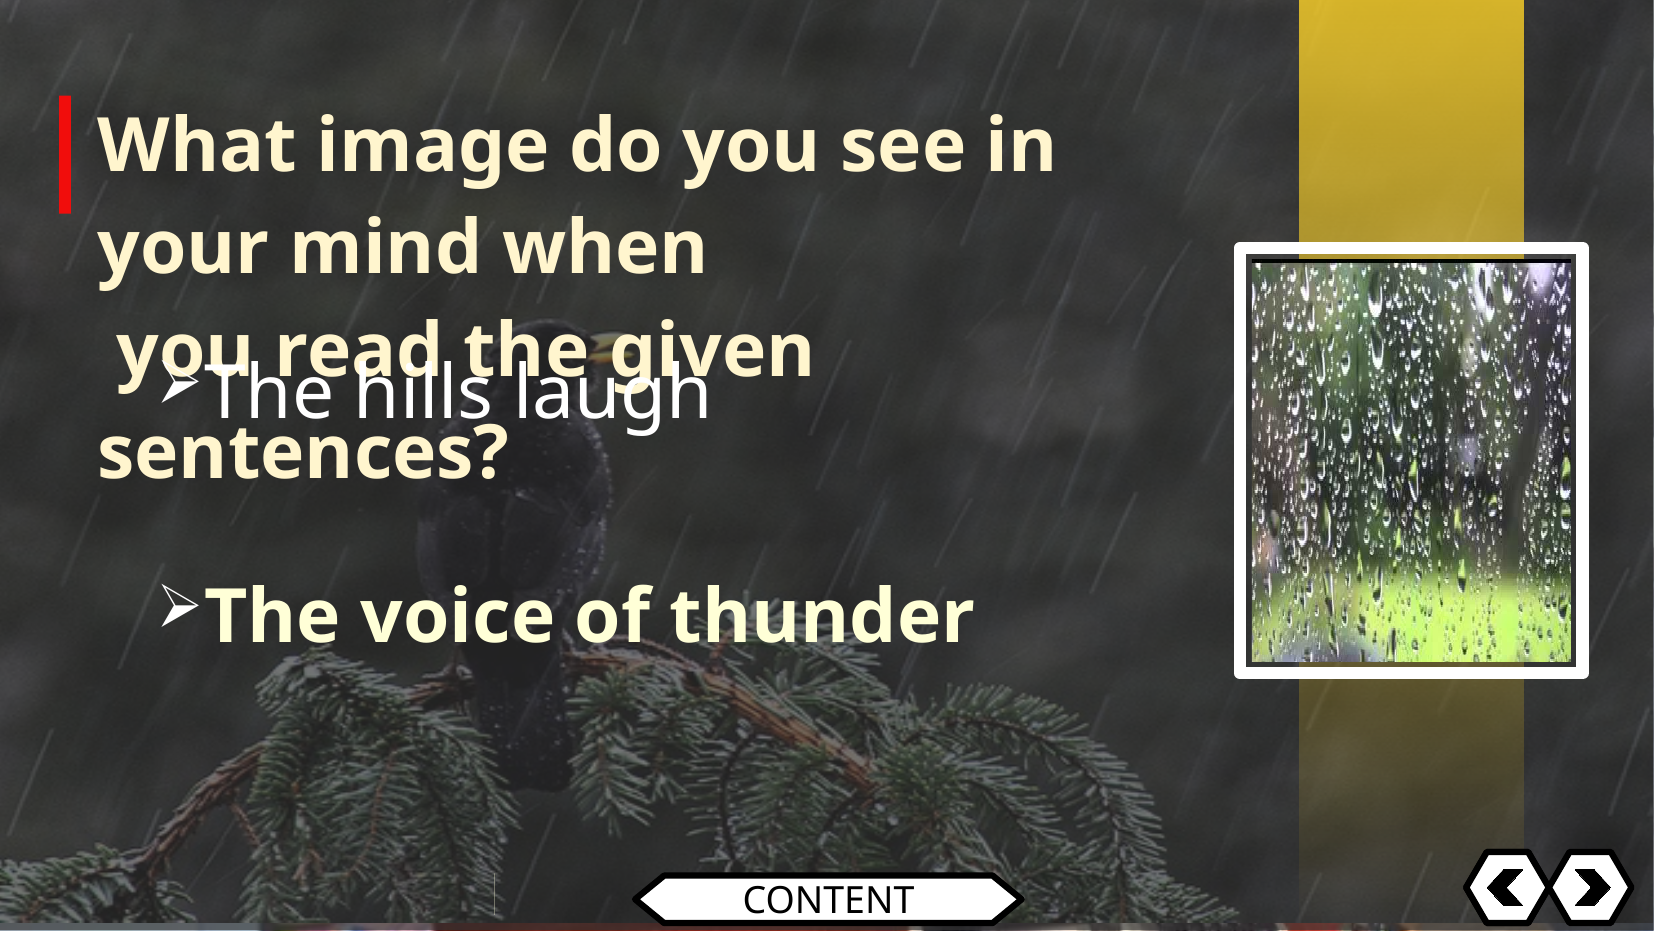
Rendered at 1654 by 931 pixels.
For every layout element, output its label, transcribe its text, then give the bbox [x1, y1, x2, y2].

text_box [0, 0, 1654, 931]
text_box CONTENT [635, 875, 1022, 924]
picture [1251, 259, 1571, 662]
text_box The voice of thunder [141, 555, 1170, 704]
text_box What image do you see in your mind when you read the given sentences? [82, 83, 1146, 284]
text_box The hills laugh [141, 330, 1170, 546]
text_box POETIC DEVICES [60, 846, 510, 920]
